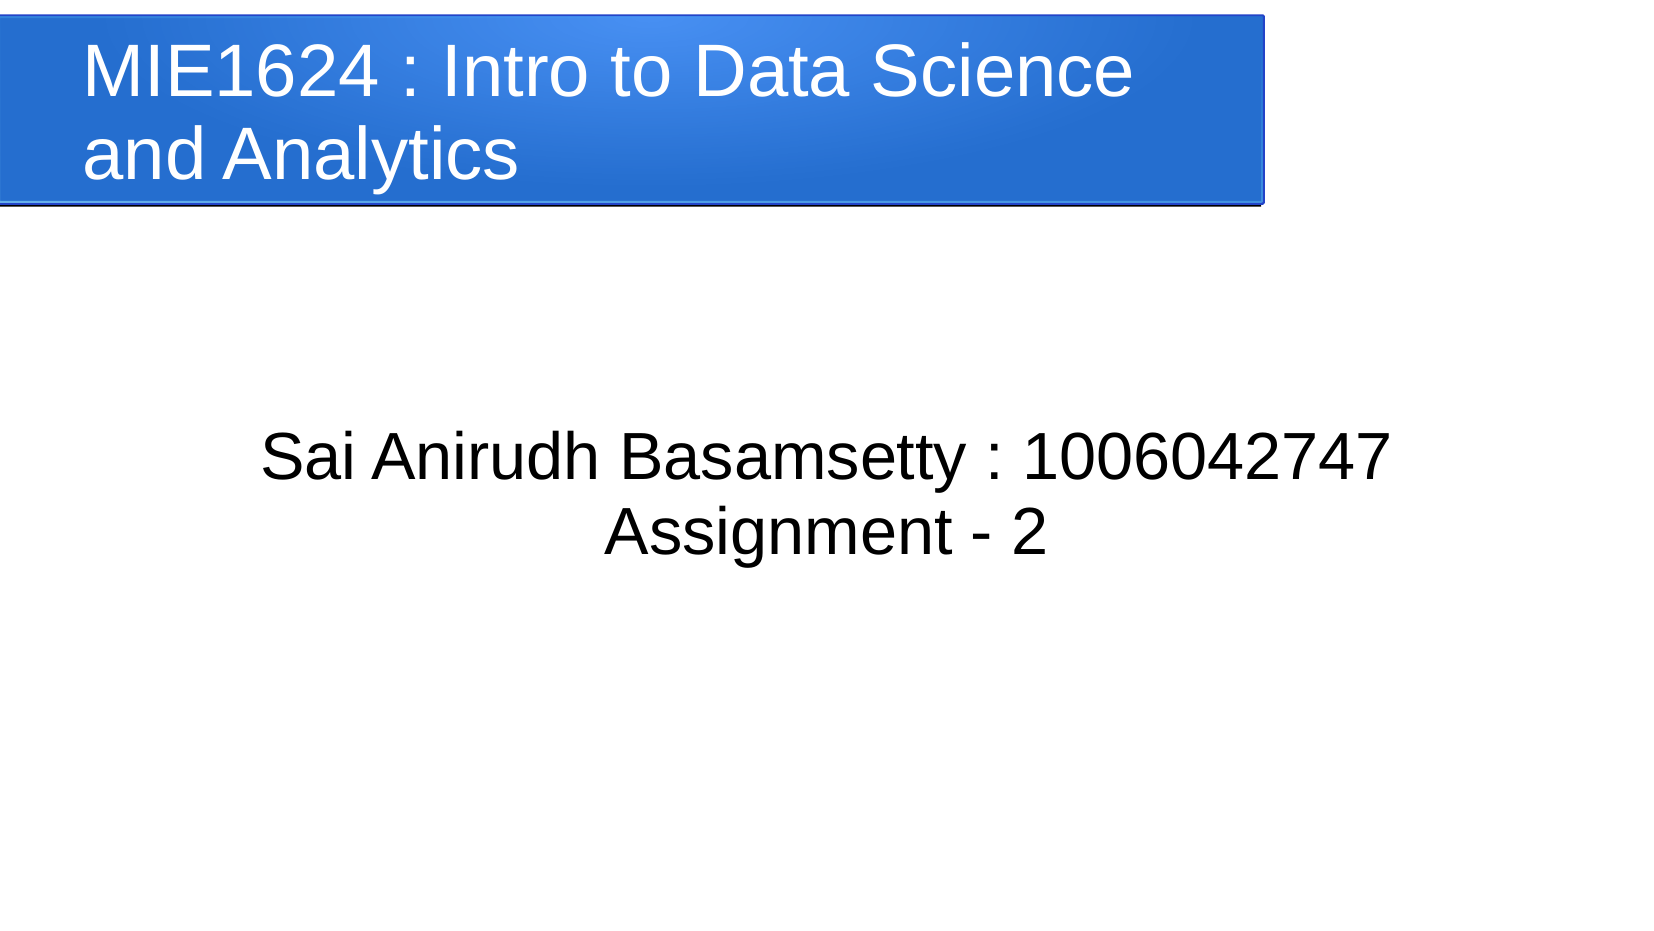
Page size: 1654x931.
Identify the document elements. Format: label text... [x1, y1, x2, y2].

subtitle Sai Anirudh Basamsetty : 1006042747 Assignment - 2 [82, 224, 1571, 764]
title MIE1624 : Intro to Data Science and Analytics [82, 29, 1235, 196]
